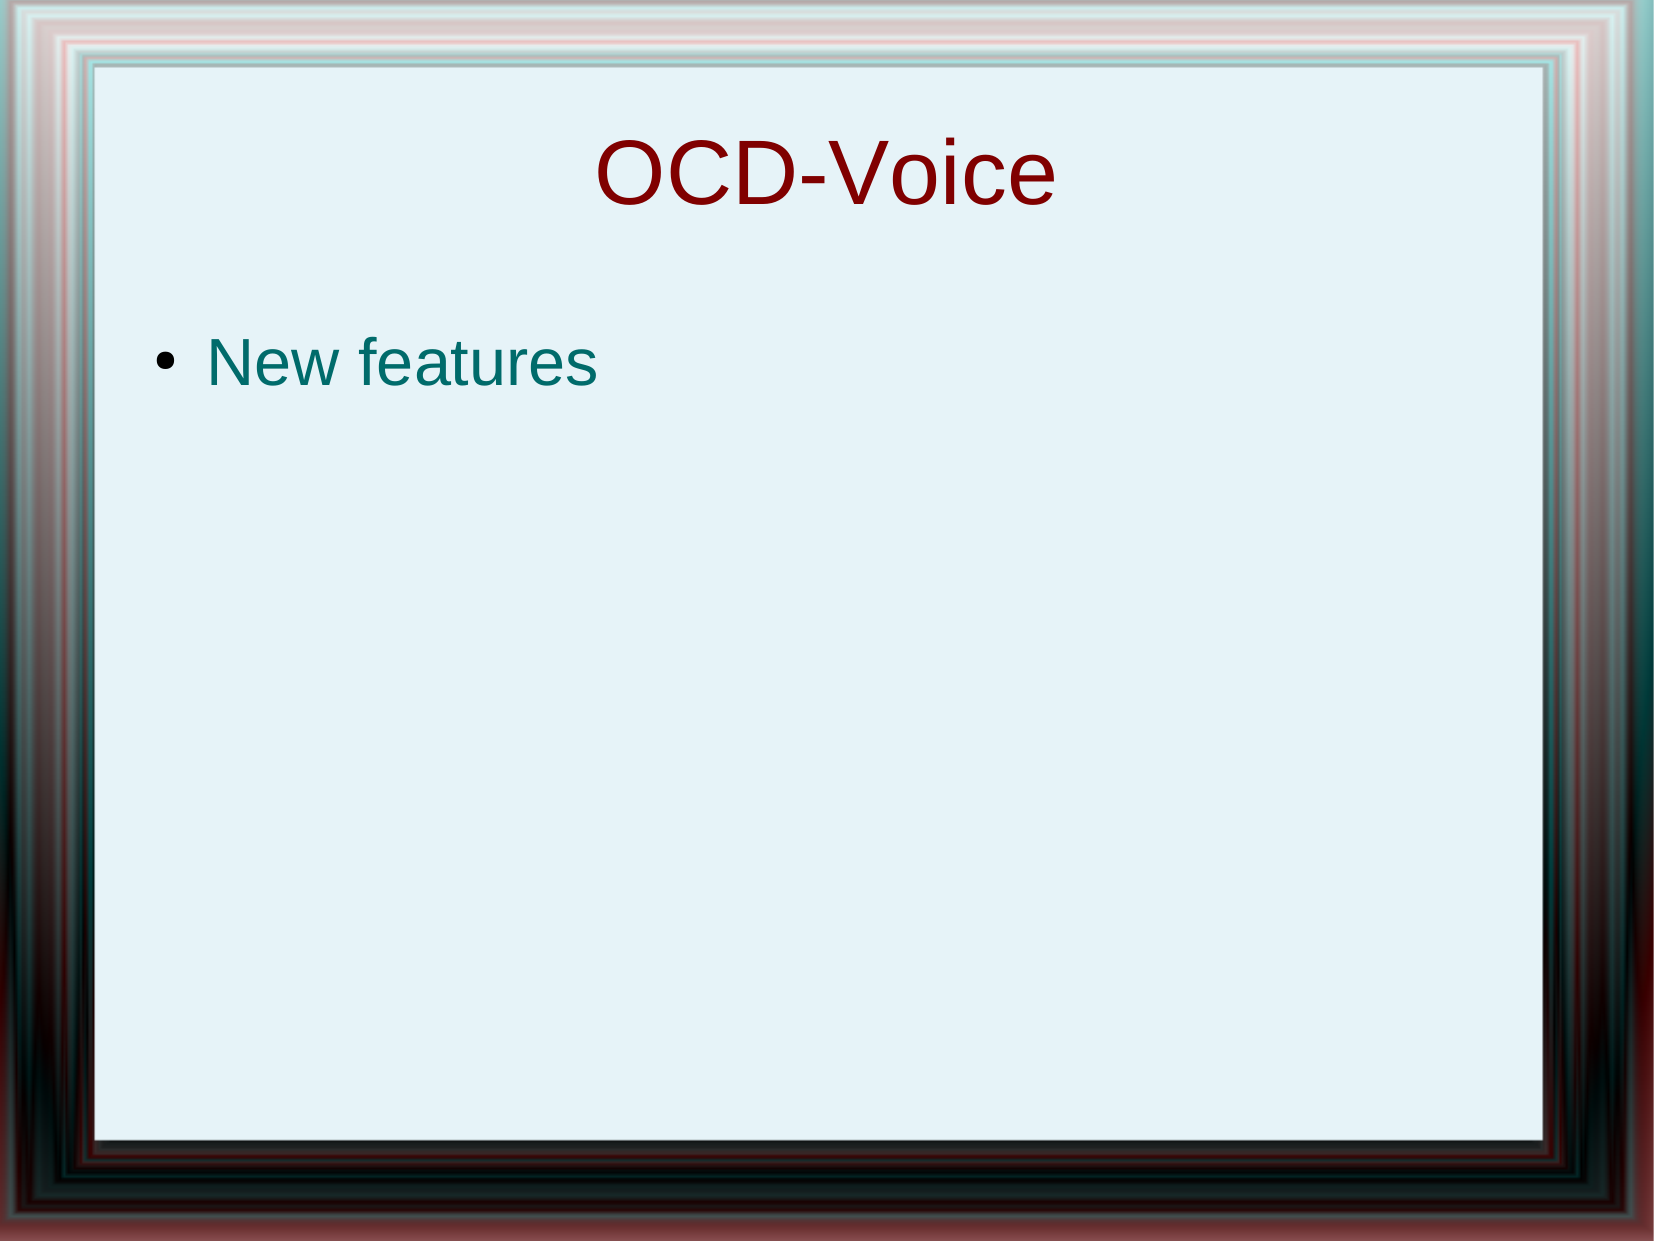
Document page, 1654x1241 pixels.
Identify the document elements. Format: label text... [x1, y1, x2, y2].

title OCD-Voice [118, 88, 1536, 257]
list New features [118, 324, 1506, 945]
picture [0, 0, 1654, 1241]
